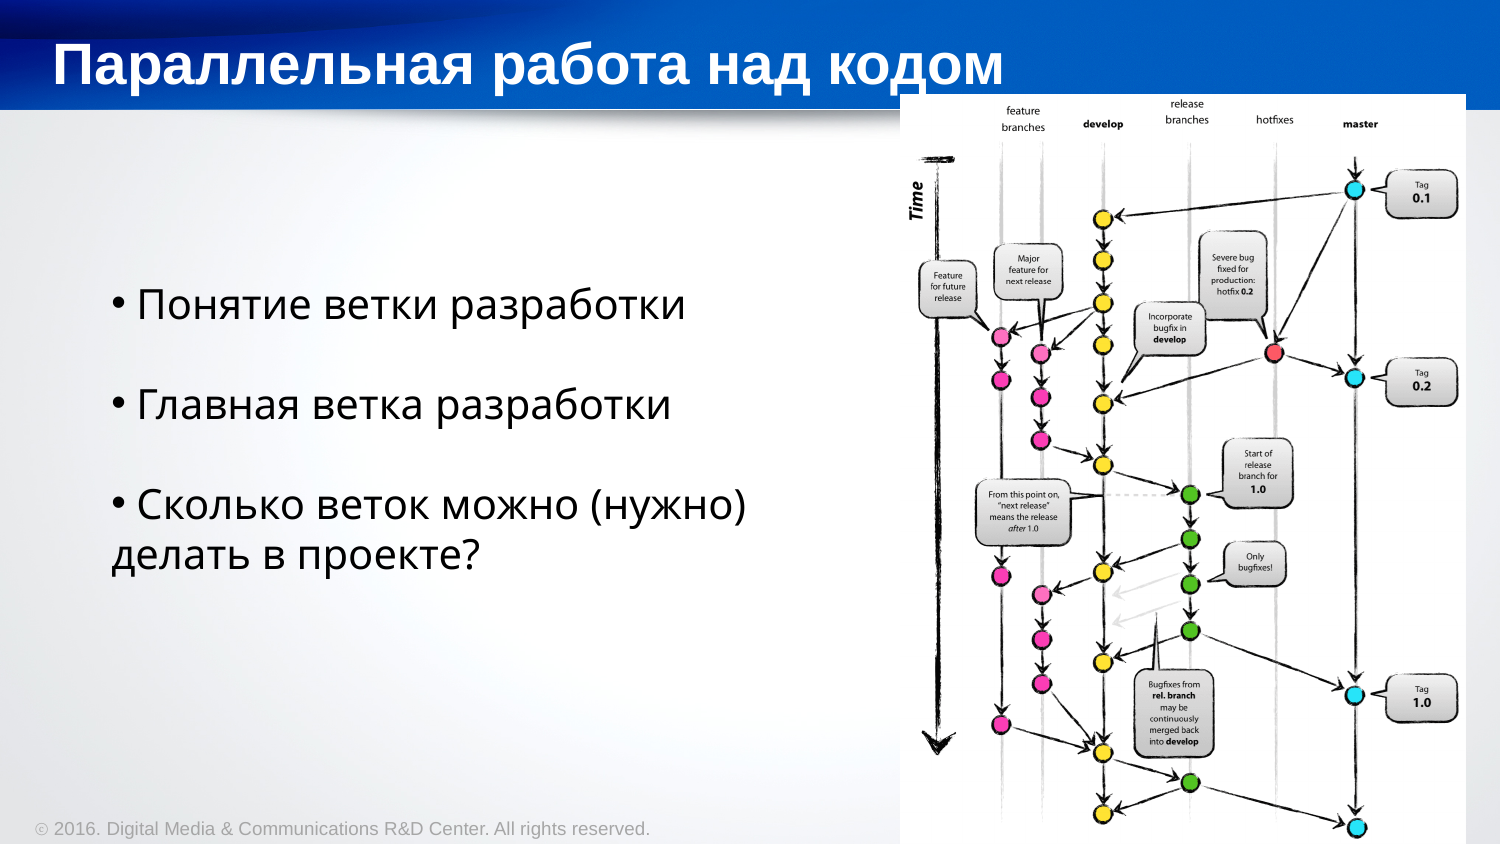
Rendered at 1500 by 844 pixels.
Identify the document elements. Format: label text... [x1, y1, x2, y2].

title Параллельная работа над кодом [37, 28, 1471, 95]
text_box Понятие ветки разработки Главная ветка разработки Сколько веток можно (нужно) делать в проекте? [99, 271, 825, 584]
picture [0, 0, 1500, 844]
